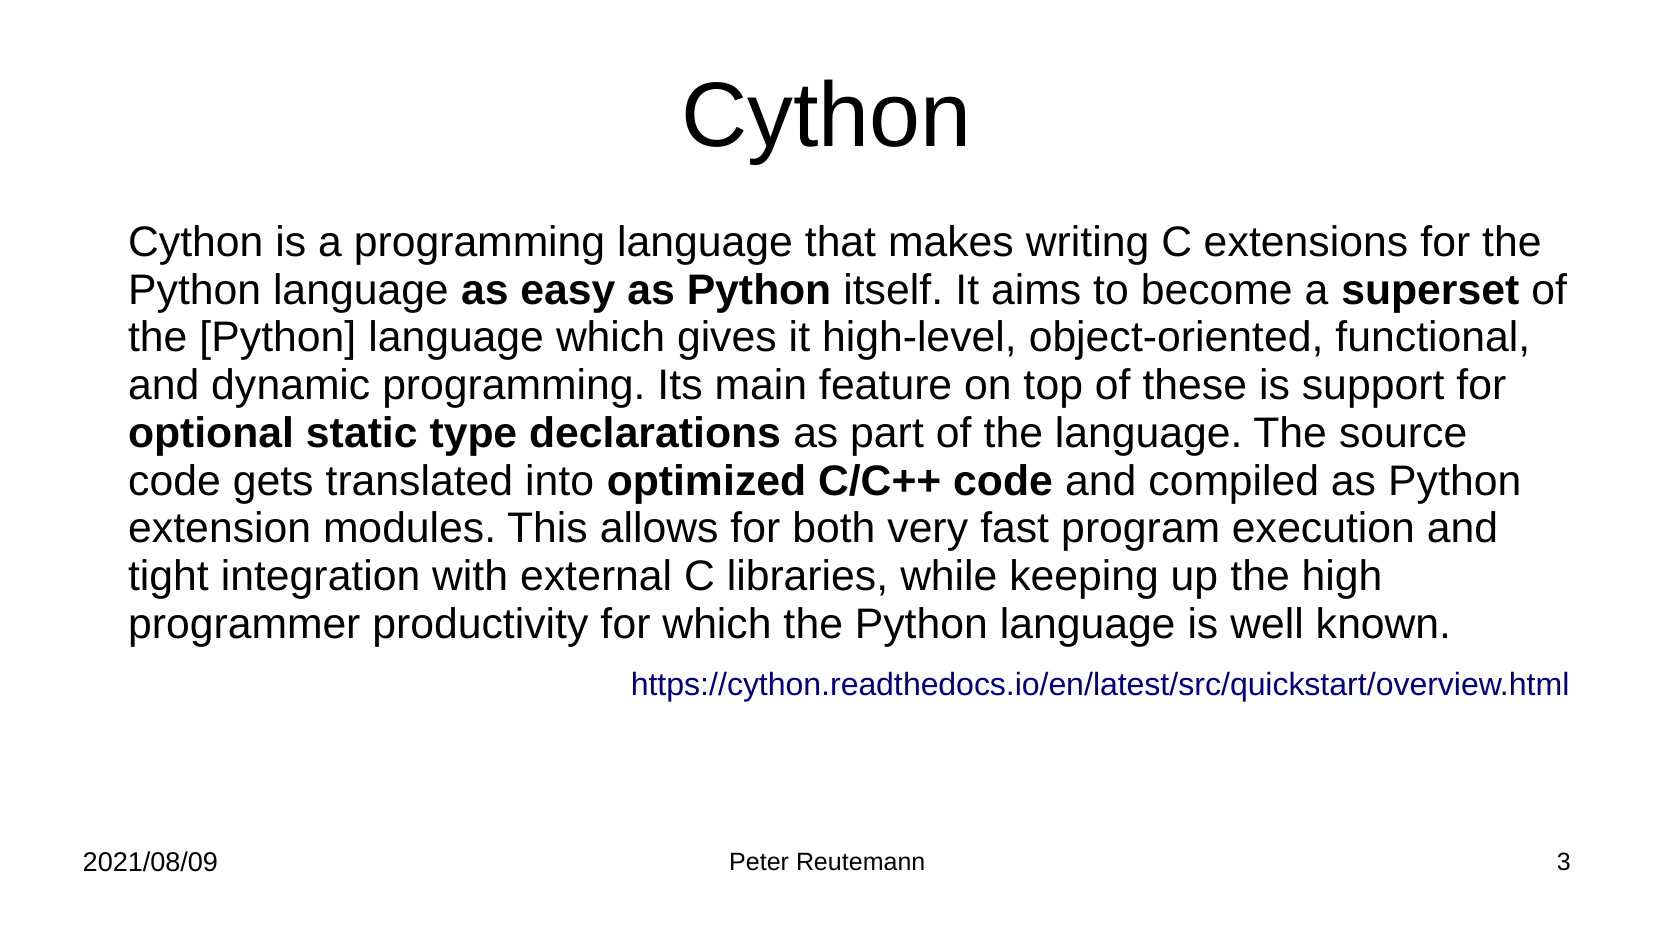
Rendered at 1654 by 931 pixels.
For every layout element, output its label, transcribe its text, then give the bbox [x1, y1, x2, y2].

list Cython is a programming language that makes writing C extensions for the Python language as easy as Python itself. It aims to become a superset of the [Python] language which gives it high-level, object-oriented, functional, and dynamic programming. Its main feature on top of these is support for optional static type declarations as part of the language. The source code gets translated into optimized C/C++ code and compiled as Python extension modules. This allows for both very fast program execution and tight integration with external C libraries, while keeping up the high programmer productivity for which the Python language is well known. https://cython.readthedocs.io/en/latest/src/quickstart/overview.html [82, 217, 1571, 758]
title Cython [82, 37, 1571, 193]
